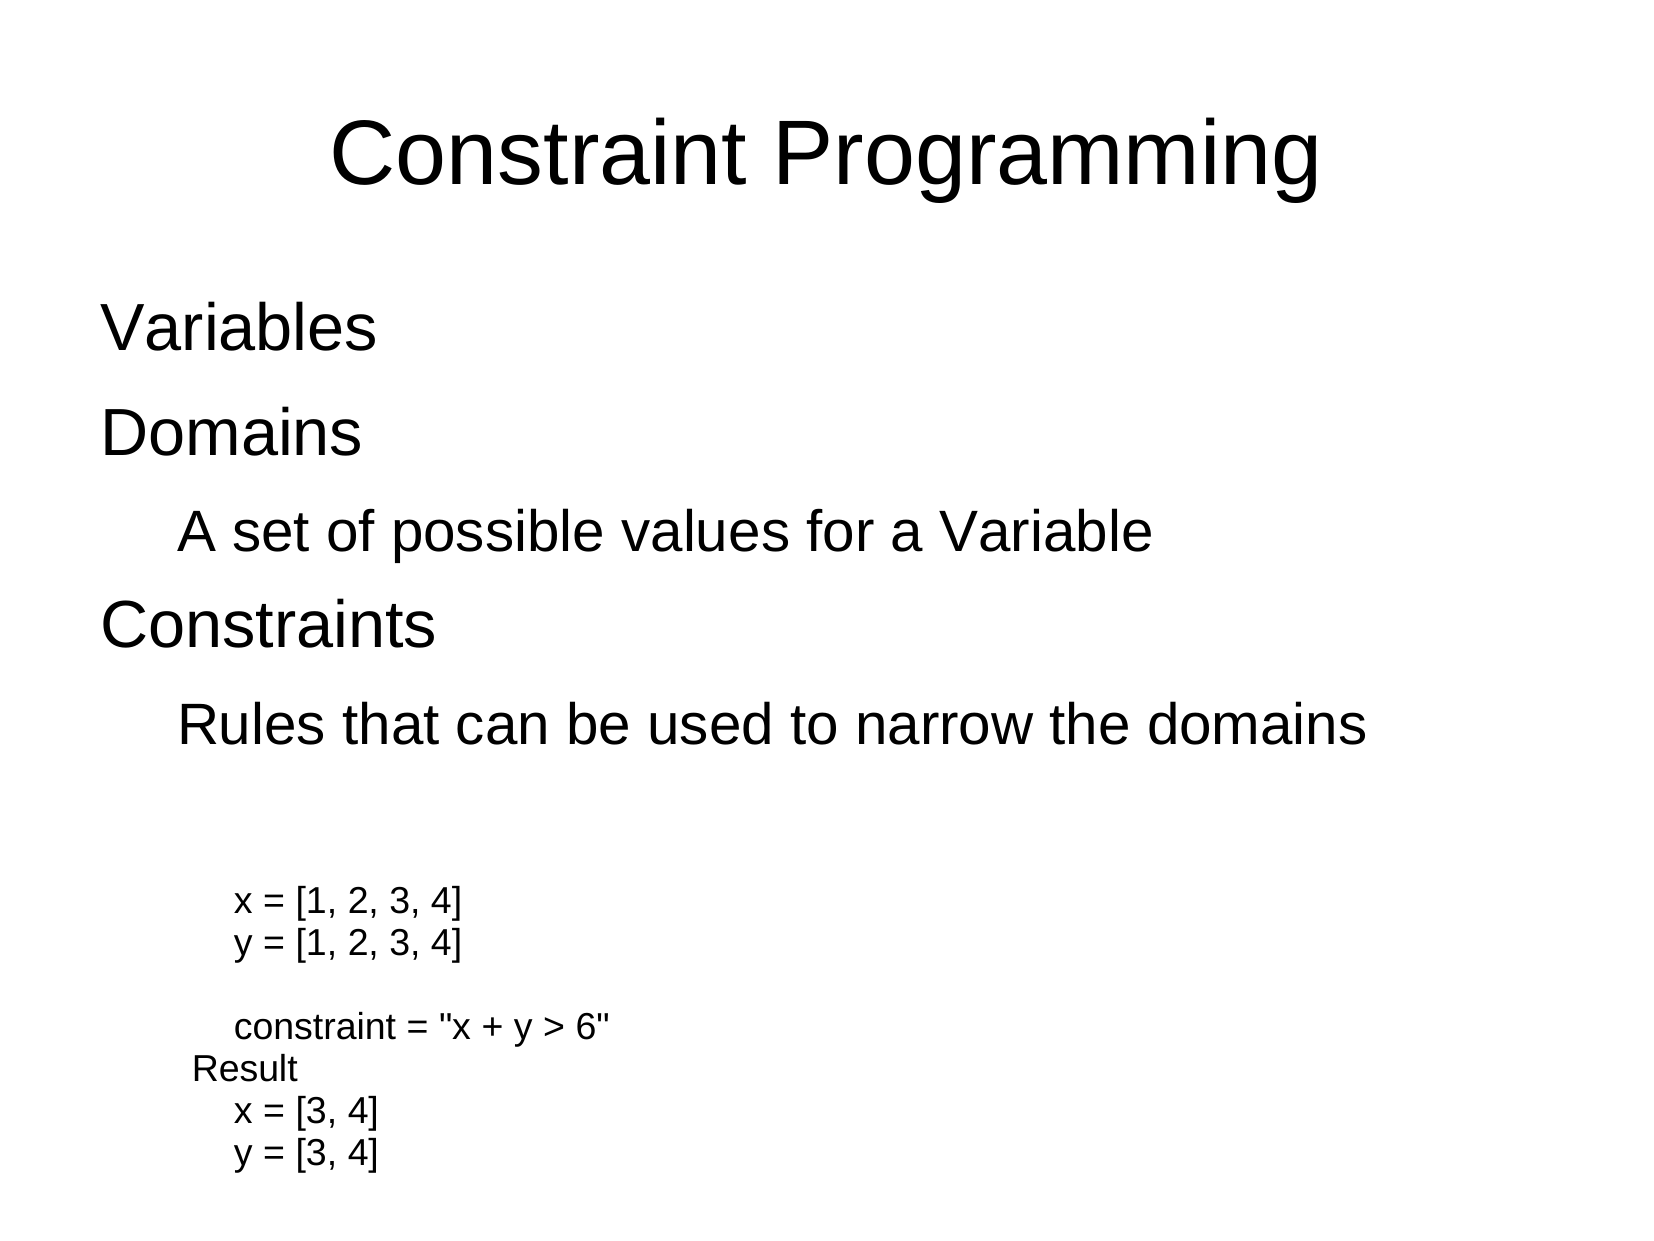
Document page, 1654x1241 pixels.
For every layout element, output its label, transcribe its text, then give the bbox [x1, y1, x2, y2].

list Variables Domains A set of possible values for a Variable Constraints Rules that can be used to narrow the domains [82, 290, 1571, 1109]
text_box x = [1, 2, 3, 4] y = [1, 2, 3, 4] constraint = "x + y > 6" Result x = [3, 4] y = [3, 4] [177, 872, 636, 1182]
title Constraint Programming [82, 49, 1571, 257]
